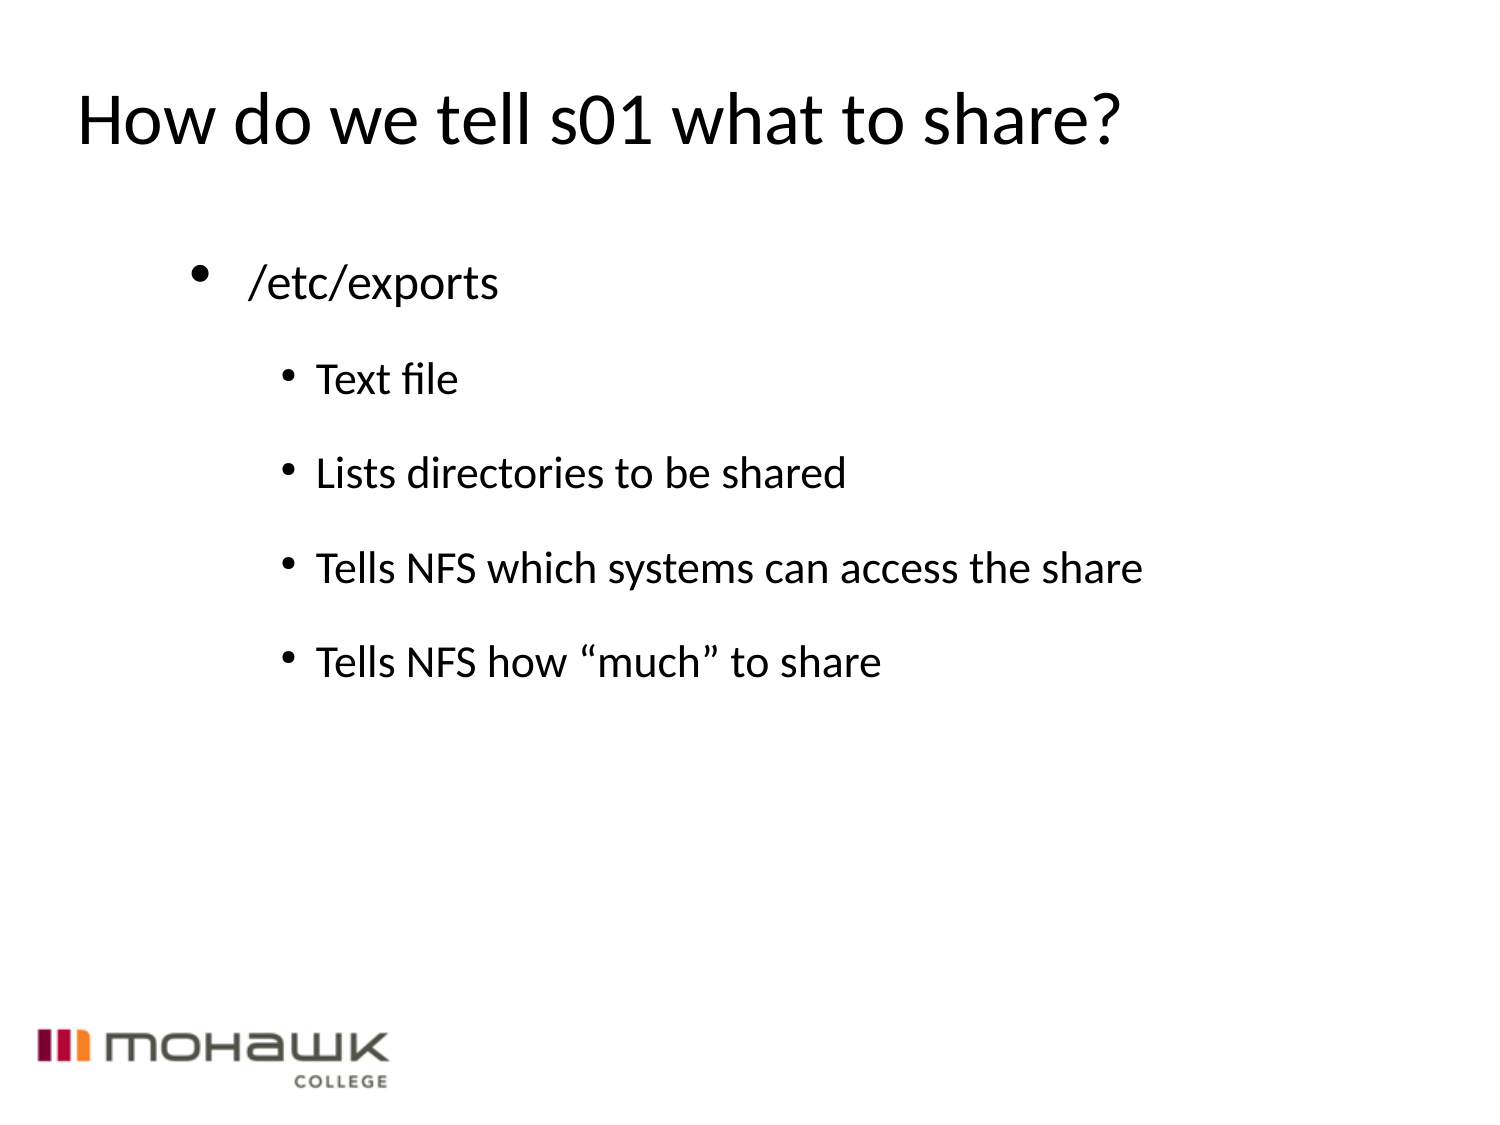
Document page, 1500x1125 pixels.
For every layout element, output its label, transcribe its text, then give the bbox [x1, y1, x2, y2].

picture [5, 1000, 422, 1118]
text_box /etc/exports Text file Lists directories to be shared Tells NFS which systems can access the share Tells NFS how “much” to share [176, 212, 1418, 838]
text_box How do we tell s01 what to share? [62, 62, 1413, 213]
